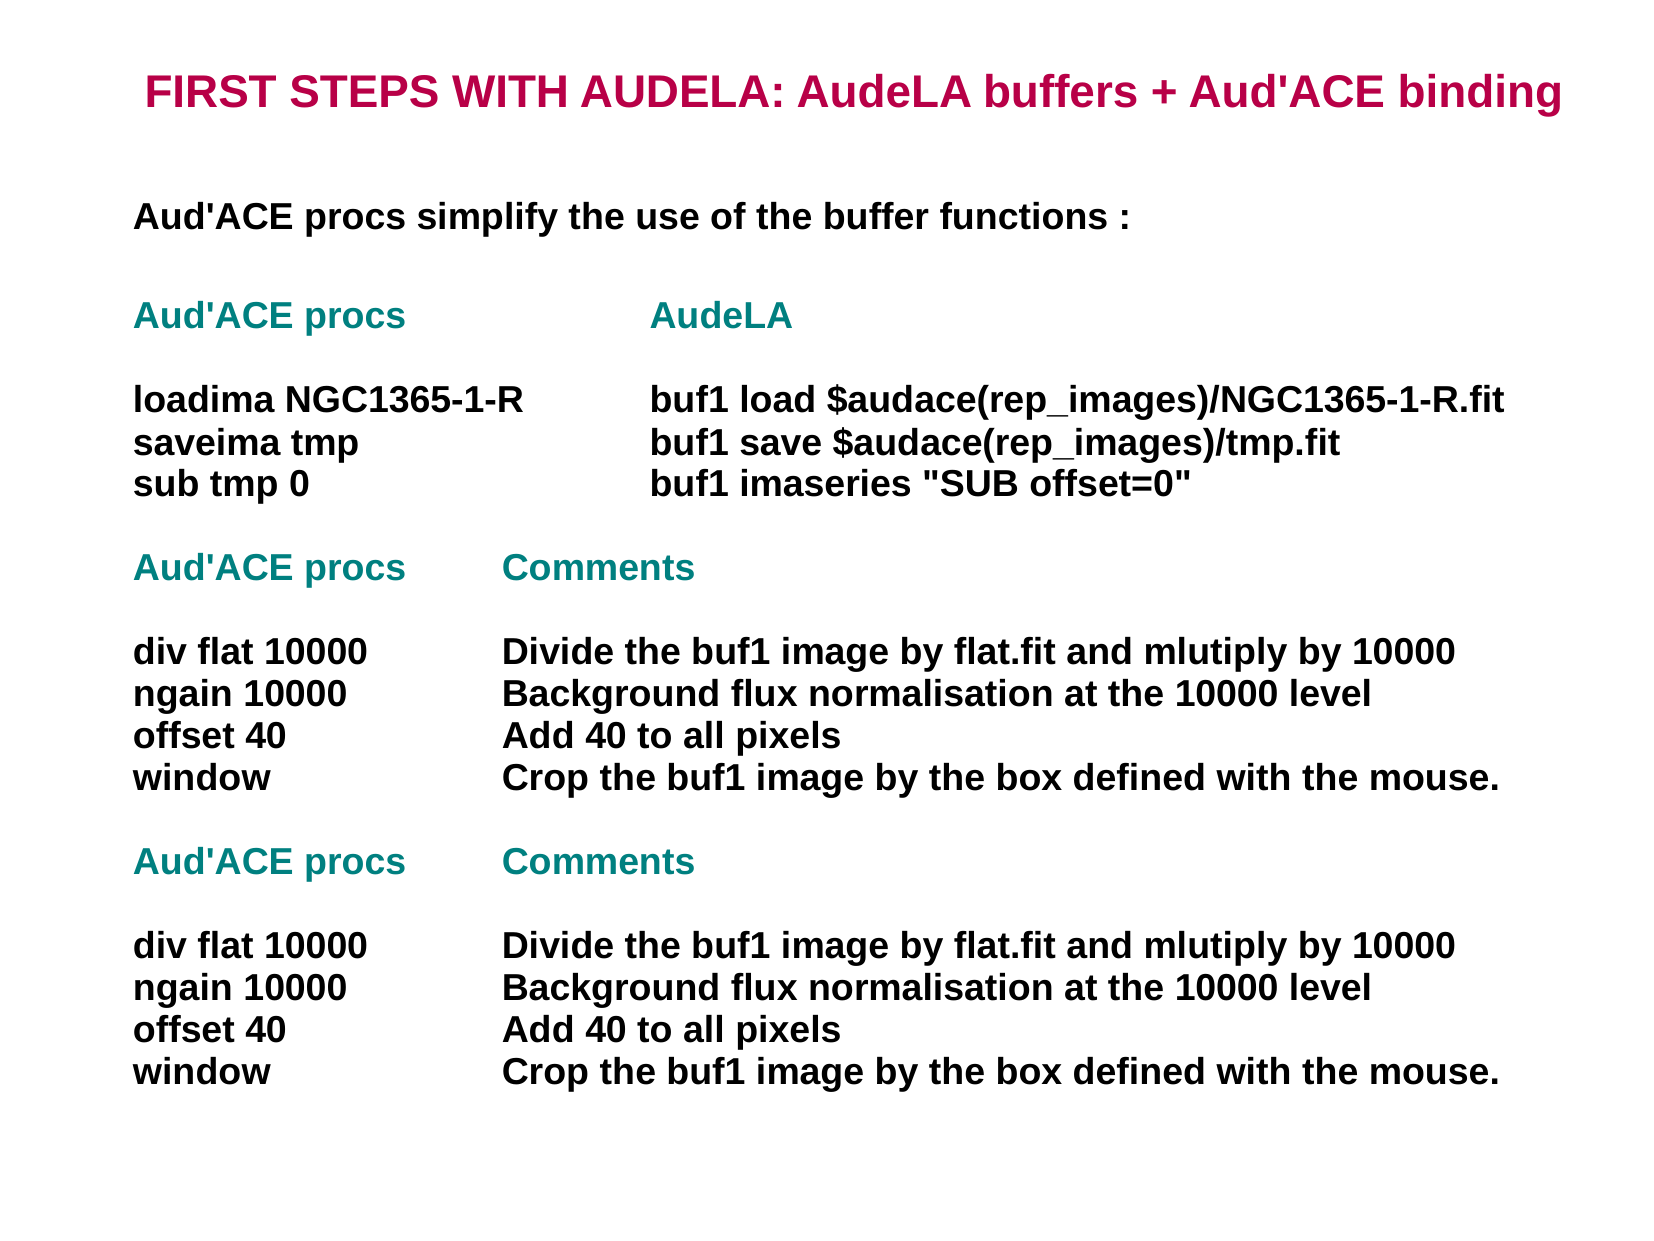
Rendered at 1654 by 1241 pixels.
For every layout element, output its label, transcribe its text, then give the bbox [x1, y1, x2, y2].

text_box Aud'ACE procs AudeLA loadima NGC1365-1-R buf1 load $audace(rep_images)/NGC1365-1-R.fit saveima tmp buf1 save $audace(rep_images)/tmp.fit sub tmp 0 buf1 imaseries "SUB offset=0" Aud'ACE procs Comments div flat 10000 Divide the buf1 image by flat.fit and mlutiply by 10000 ngain 10000 Background flux normalisation at the 10000 level offset 40 Add 40 to all pixels window Crop the buf1 image by the box defined with the mouse. Aud'ACE procs Comments div flat 10000 Divide the buf1 image by flat.fit and mlutiply by 10000 ngain 10000 Background flux normalisation at the 10000 level offset 40 Add 40 to all pixels window Crop the buf1 image by the box defined with the mouse. [118, 287, 1521, 1167]
text_box Aud'ACE procs simplify the use of the buffer functions : [118, 188, 1536, 247]
text_box FIRST STEPS WITH AUDELA: AudeLA buffers + Aud'ACE binding [129, 59, 1580, 127]
